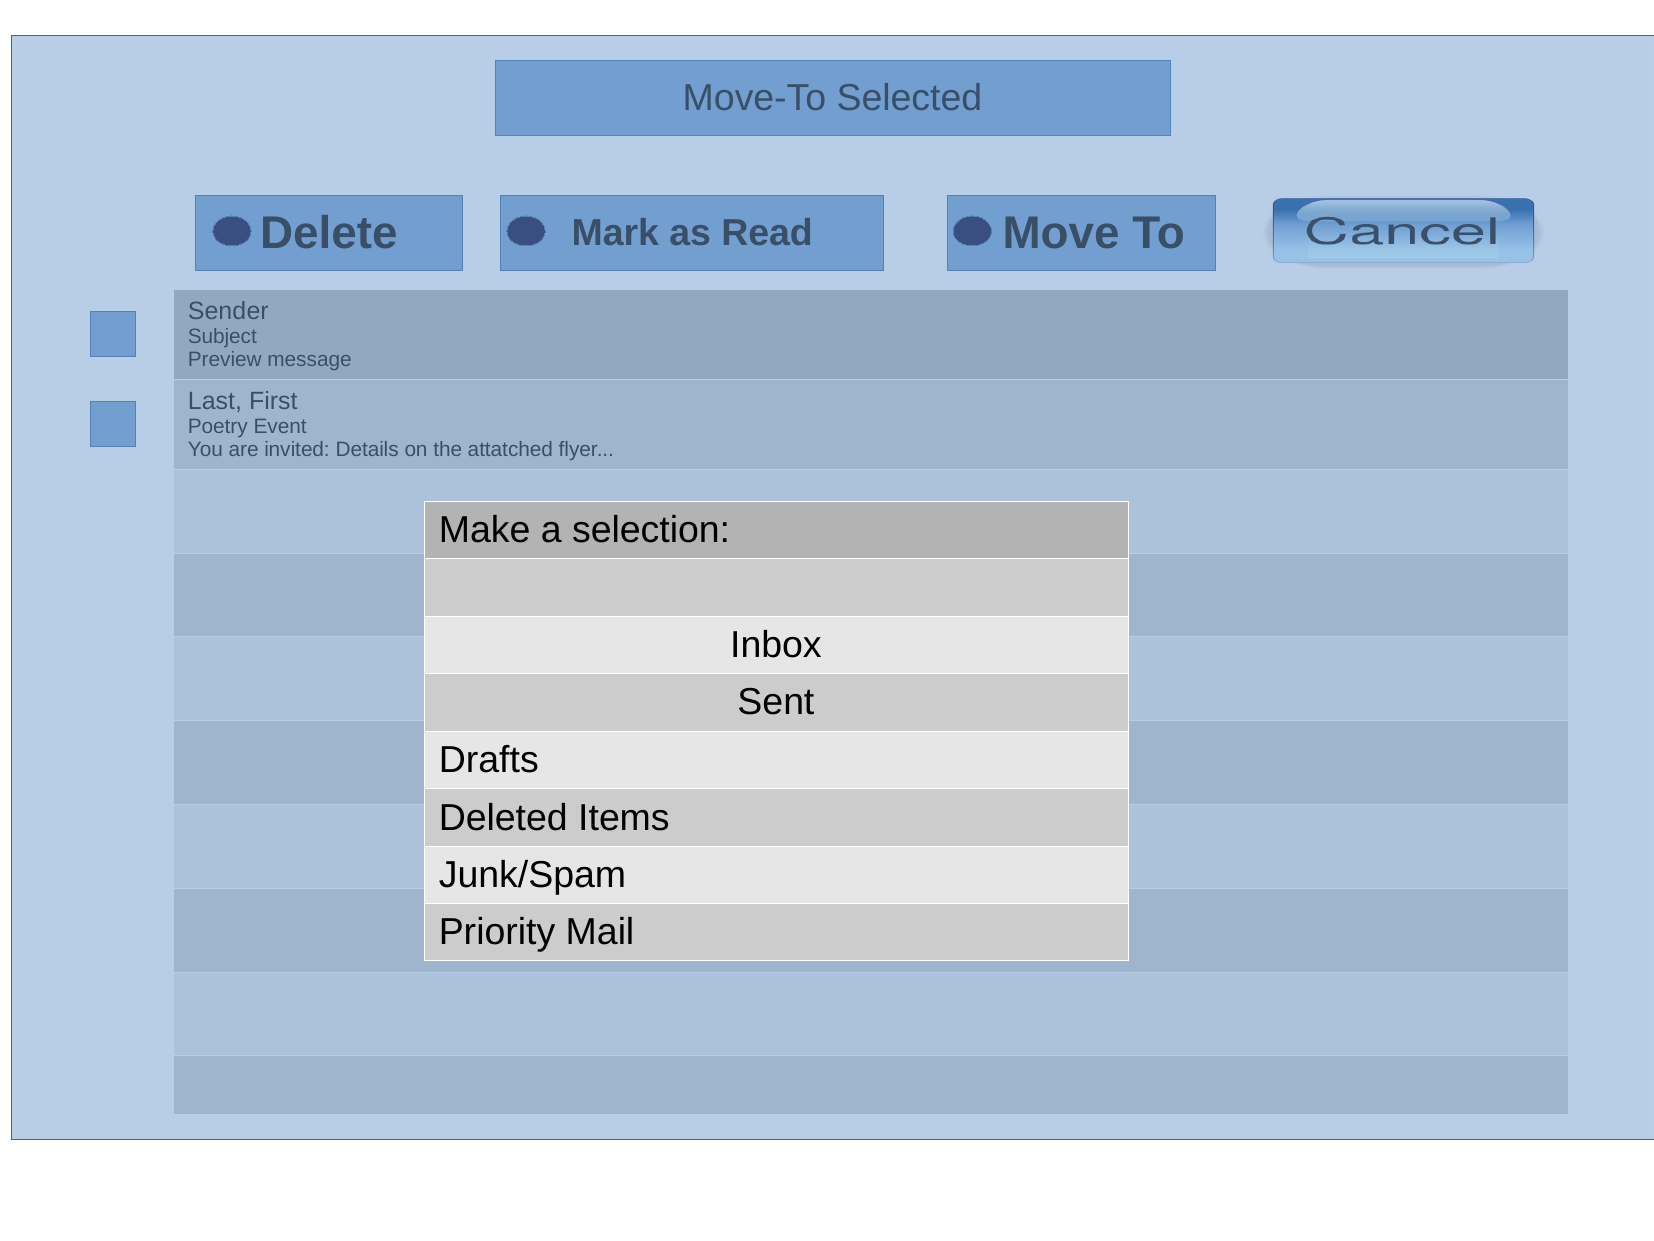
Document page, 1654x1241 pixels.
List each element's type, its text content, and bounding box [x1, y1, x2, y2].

table_cell Inbox [425, 617, 1128, 673]
table_cell Junk/Spam [425, 847, 1128, 903]
table_cell Sent [425, 674, 1128, 731]
table_cell Drafts [425, 732, 1128, 788]
table_cell [425, 559, 1128, 616]
table_cell Priority Mail [425, 904, 1128, 960]
table_cell Deleted Items [425, 789, 1128, 846]
text_box [11, 35, 1654, 1140]
table_header Make a selection: [425, 502, 1128, 558]
